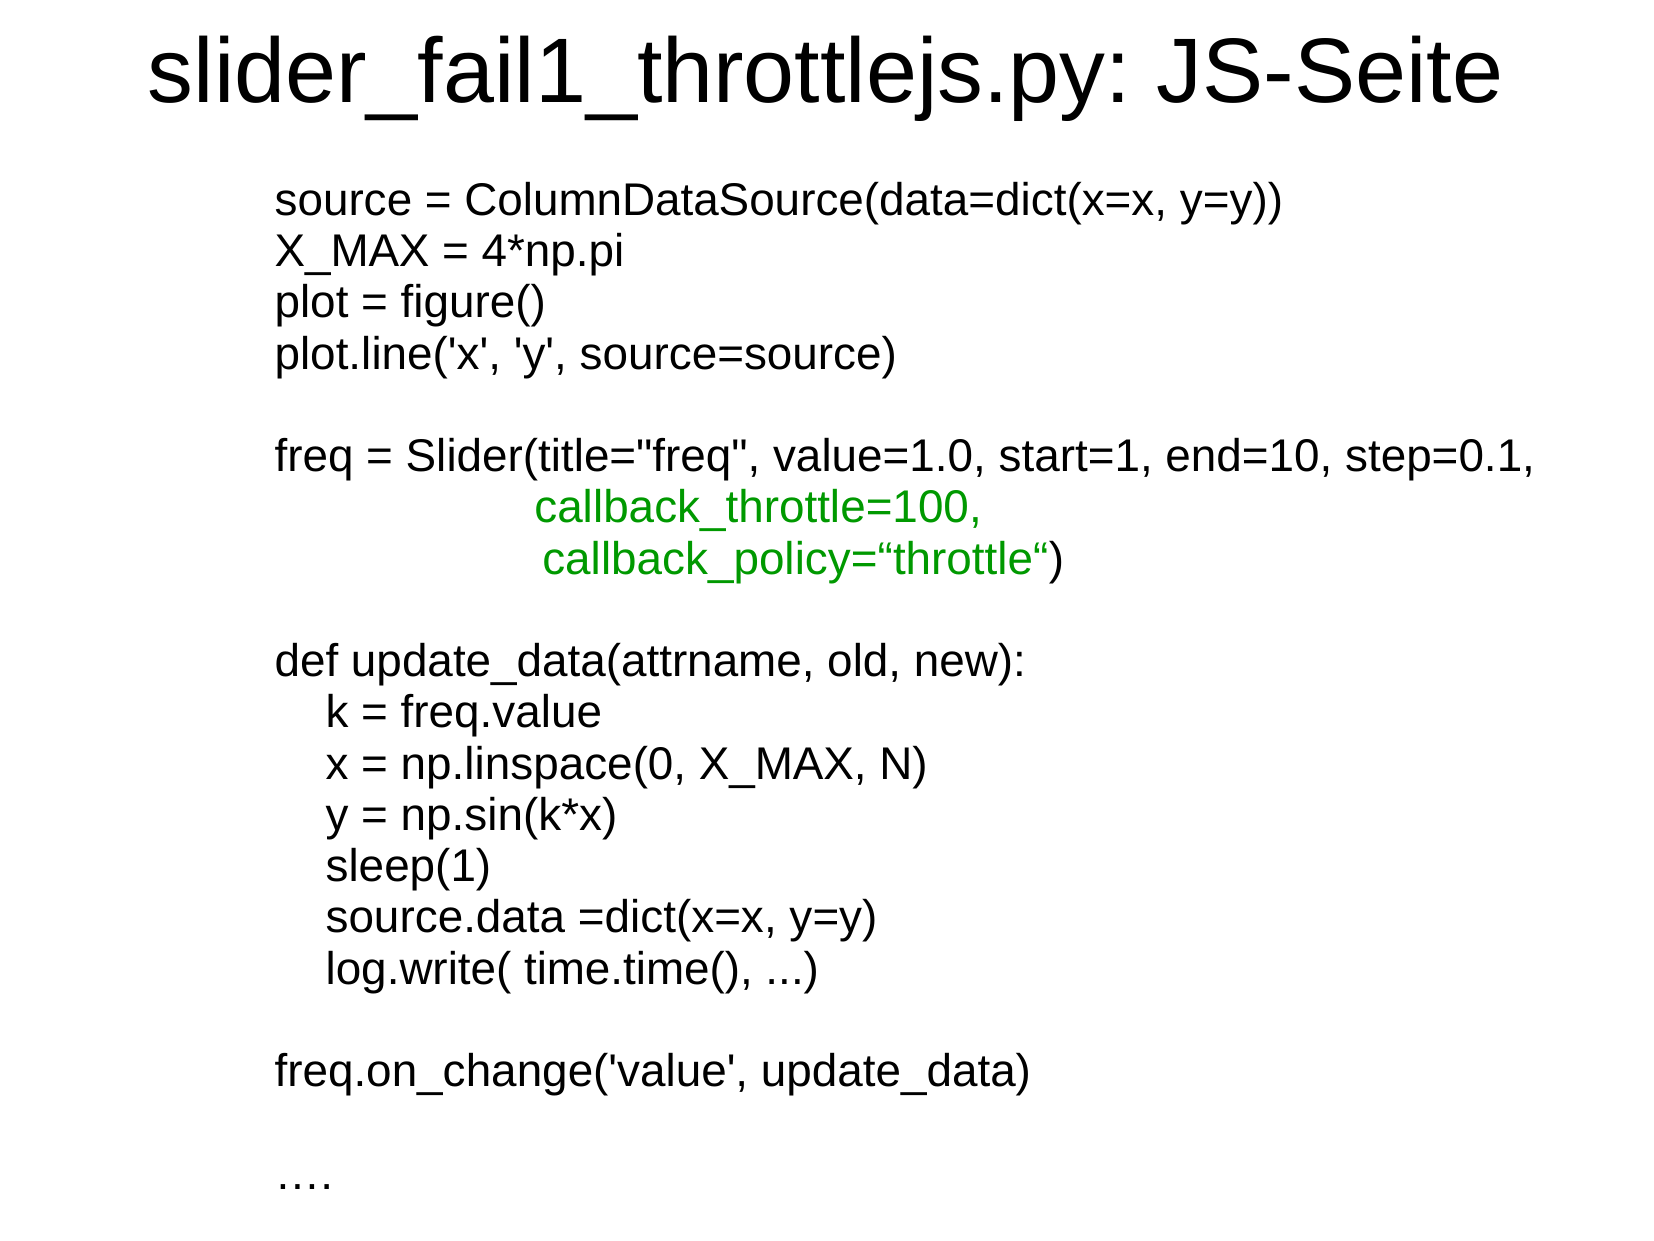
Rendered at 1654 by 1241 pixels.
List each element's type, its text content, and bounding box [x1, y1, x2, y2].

title slider_fail1_throttlejs.py: JS-Seite [82, 0, 1571, 174]
text_box source = ColumnDataSource(data=dict(x=x, y=y)) X_MAX = 4*np.pi plot = figure() plot.line('x', 'y', source=source) freq = Slider(title="freq", value=1.0, start=1, end=10, step=0.1, callback_throttle=100, callback_policy=“throttle“) def update_data(attrname, old, new): k = freq.value x = np.linspace(0, X_MAX, N) y = np.sin(k*x) sleep(1) source.data =dict(x=x, y=y) log.write( time.time(), ...) freq.on_change('value', update_data) …. [259, 166, 1607, 1241]
